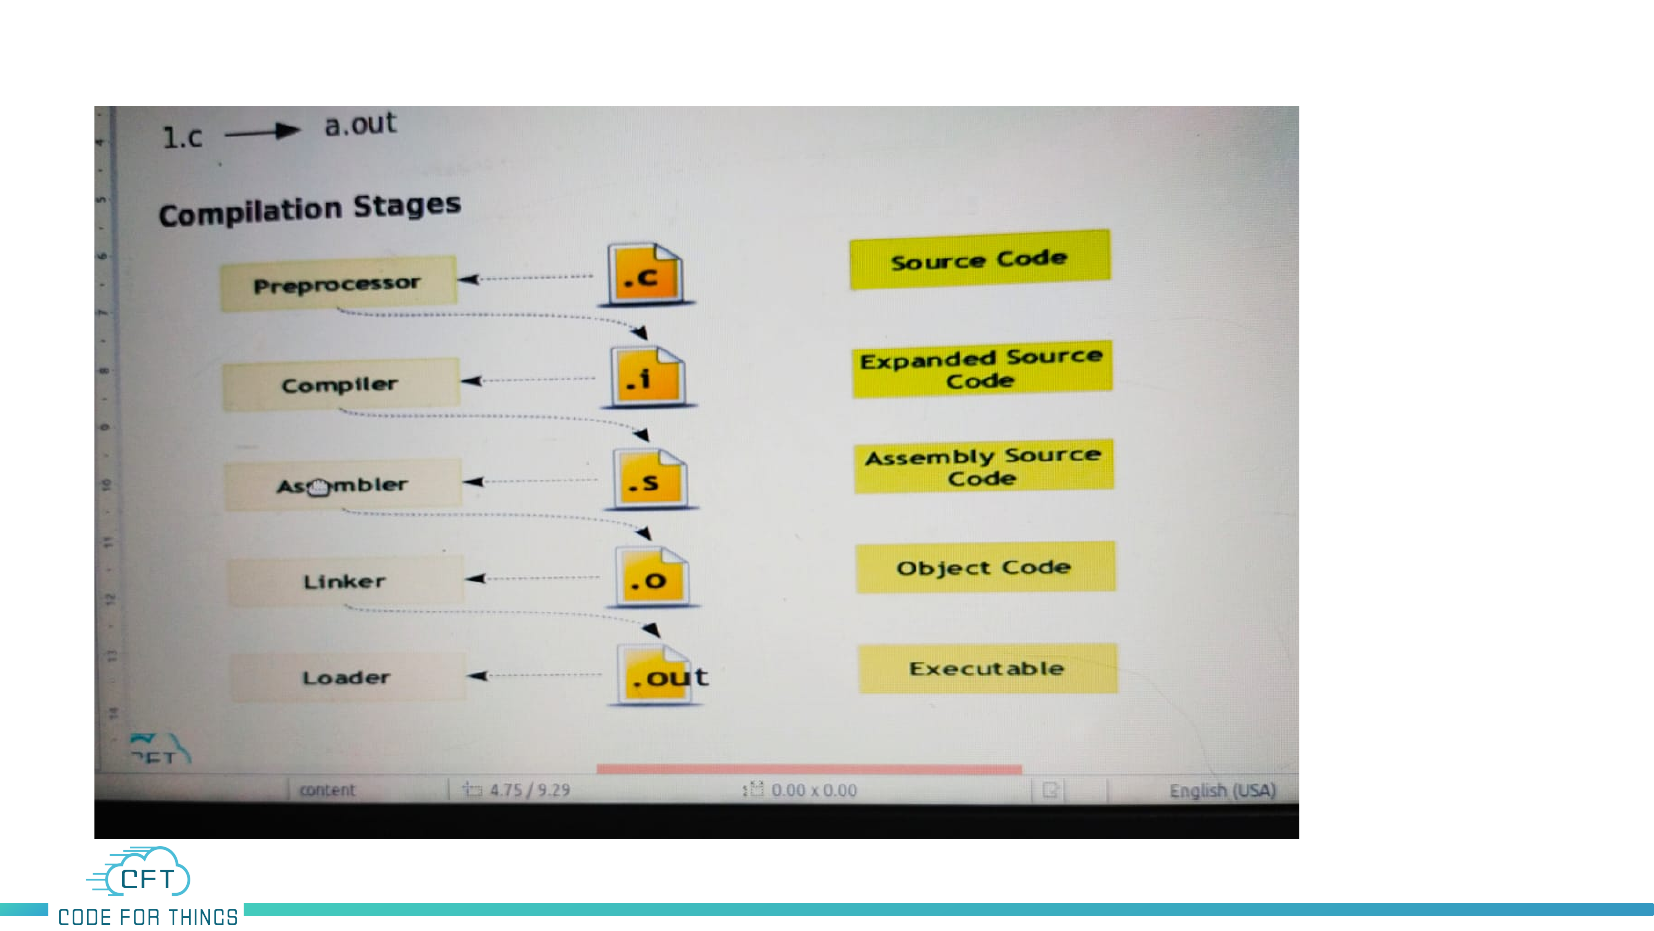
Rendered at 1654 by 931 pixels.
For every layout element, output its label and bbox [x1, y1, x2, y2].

picture [59, 846, 237, 925]
picture [94, 106, 1300, 839]
